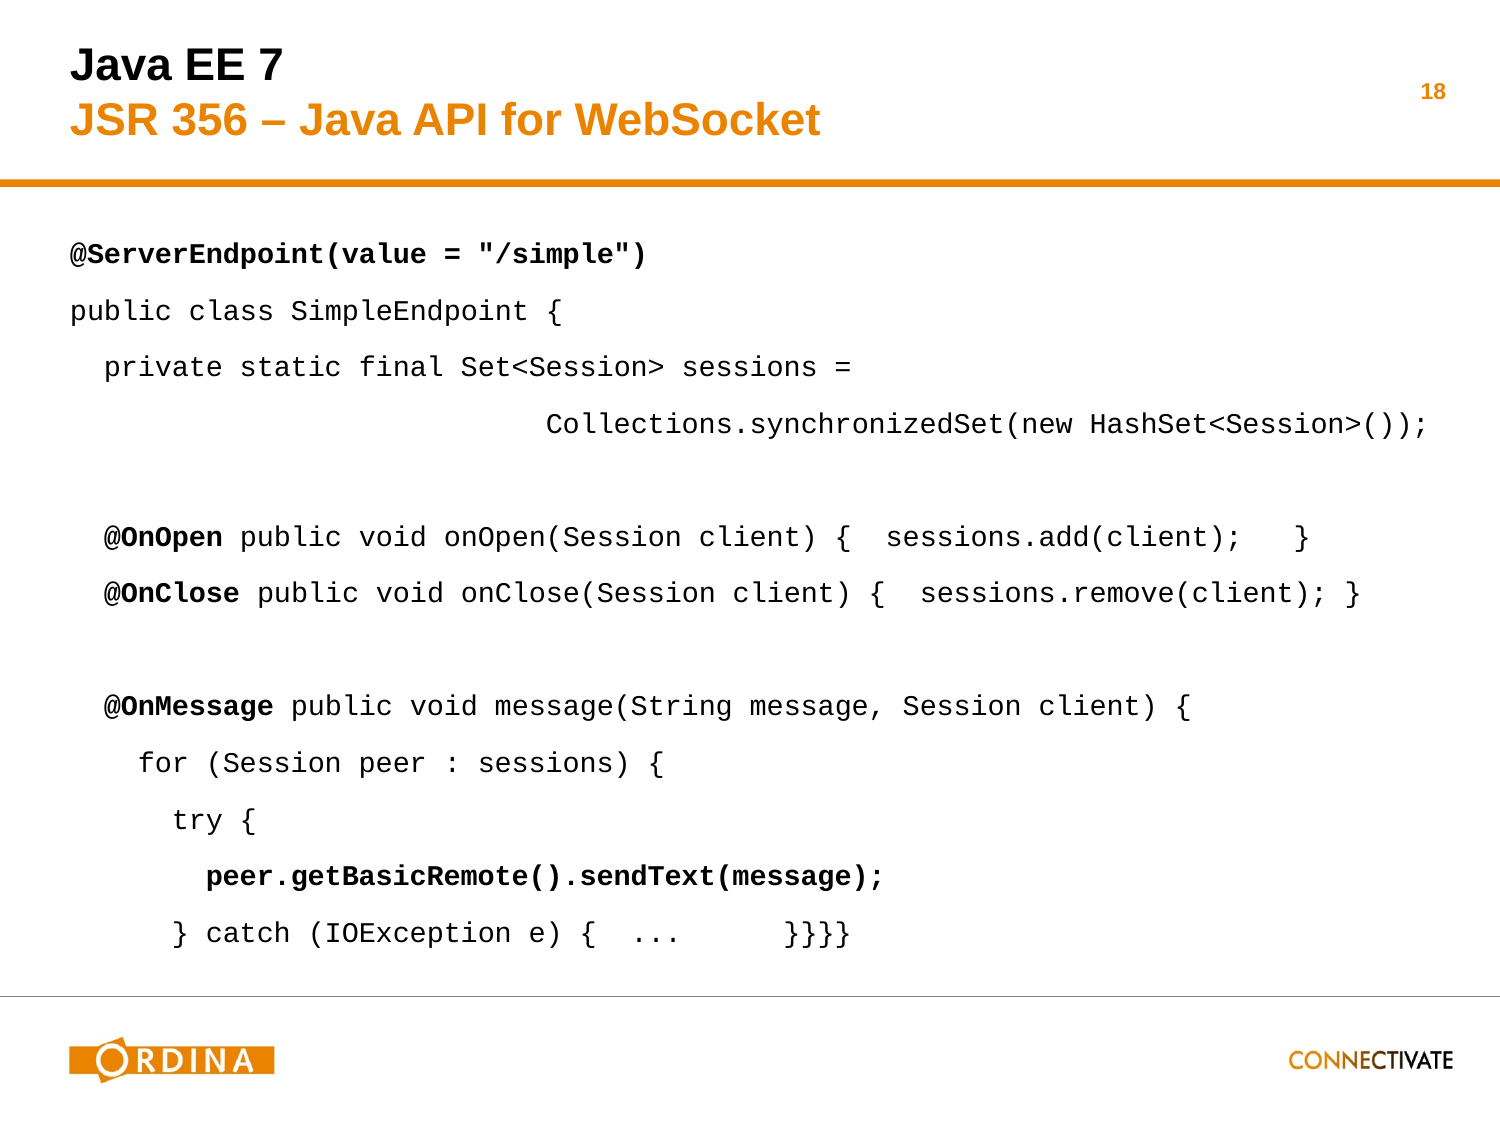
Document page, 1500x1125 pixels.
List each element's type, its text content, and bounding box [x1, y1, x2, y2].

list @ServerEndpoint(value = "/simple") public class SimpleEndpoint { private static final Set<Session> sessions = Collections.synchronizedSet(new HashSet<Session>()); @OnOpen public void onOpen(Session client) { sessions.add(client); } @OnClose public void onClose(Session client) { sessions.remove(client); } @OnMessage public void message(String message, Session client) { for (Session peer : sessions) { try { peer.getBasicRemote().sendText(message); } catch (IOException e) { ... }}}} [54, 227, 1462, 979]
title Java EE 7 JSR 356 – Java API for WebSocket [54, 0, 1397, 180]
picture [1287, 1048, 1455, 1071]
slide_number <number> [1397, 69, 1462, 121]
picture [64, 1032, 279, 1087]
